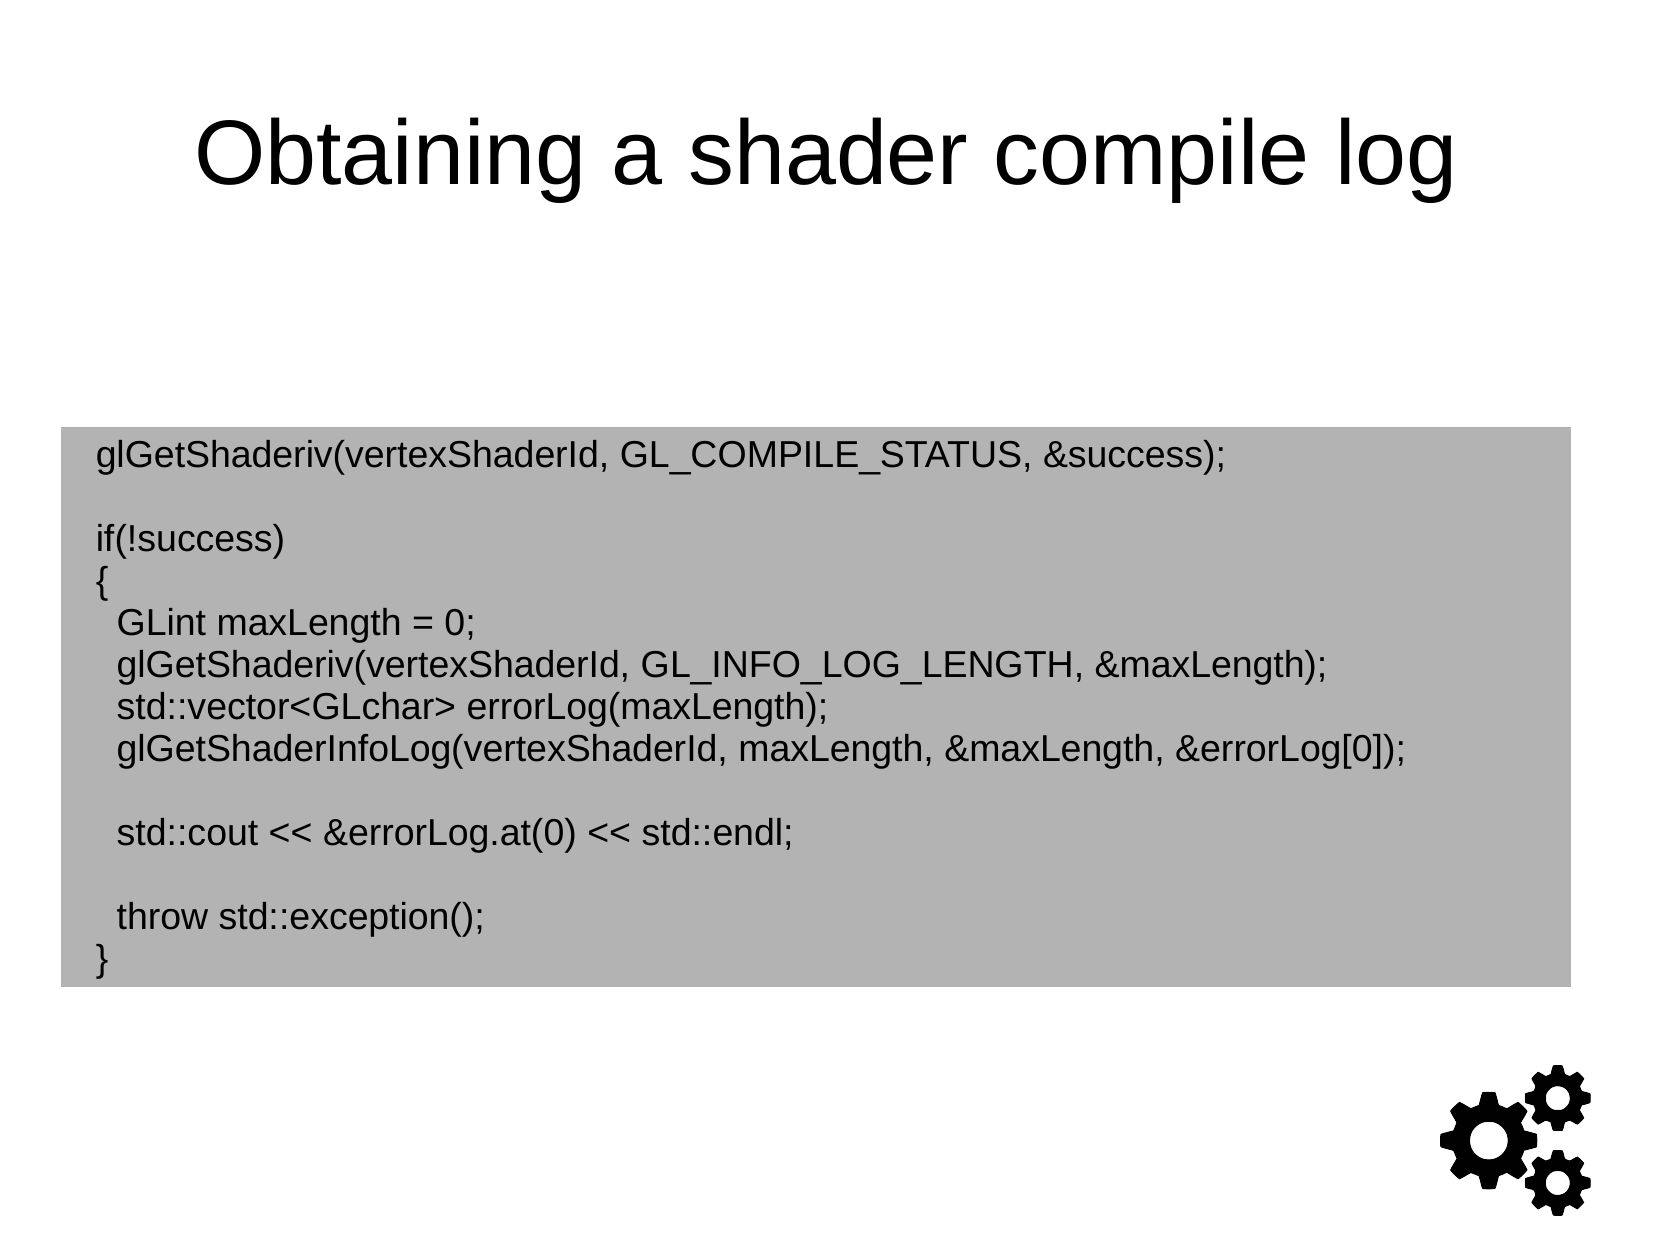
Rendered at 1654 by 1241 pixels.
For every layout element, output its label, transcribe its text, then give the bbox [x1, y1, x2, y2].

title Obtaining a shader compile log [82, 49, 1571, 257]
table_header glGetShaderiv(vertexShaderId, GL_COMPILE_STATUS, &success); if(!success) { GLint maxLength = 0; glGetShaderiv(vertexShaderId, GL_INFO_LOG_LENGTH, &maxLength); std::vector<GLchar> errorLog(maxLength); glGetShaderInfoLog(vertexShaderId, maxLength, &maxLength, &errorLog[0]); std::cout << &errorLog.at(0) << std::endl; throw std::exception(); } [61, 427, 1571, 987]
picture [1440, 1065, 1591, 1216]
